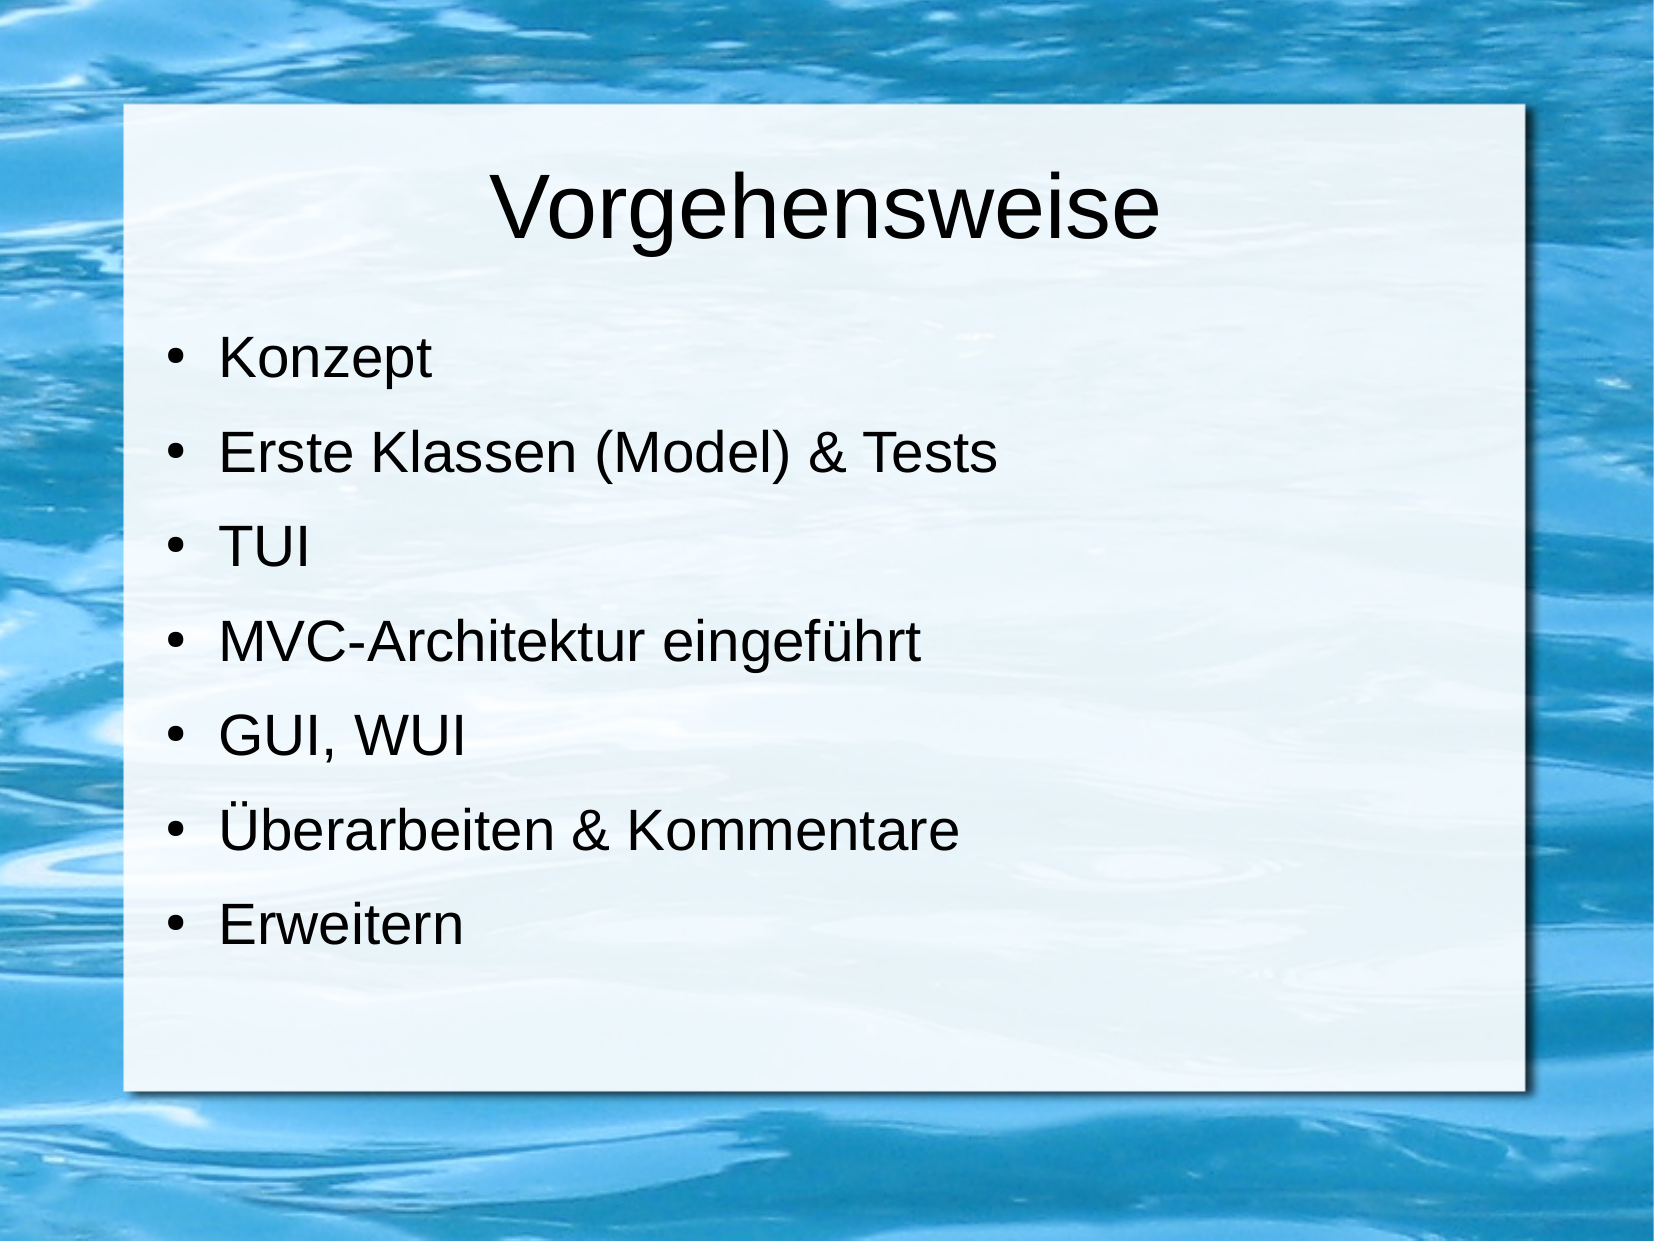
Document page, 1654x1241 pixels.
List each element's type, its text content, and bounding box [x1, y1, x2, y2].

picture [0, 0, 1654, 1241]
list Konzept Erste Klassen (Model) & Tests TUI MVC-Architektur eingeführt GUI, WUI Überarbeiten & Kommentare Erweitern [147, 324, 1506, 1093]
title Vorgehensweise [147, 118, 1506, 296]
